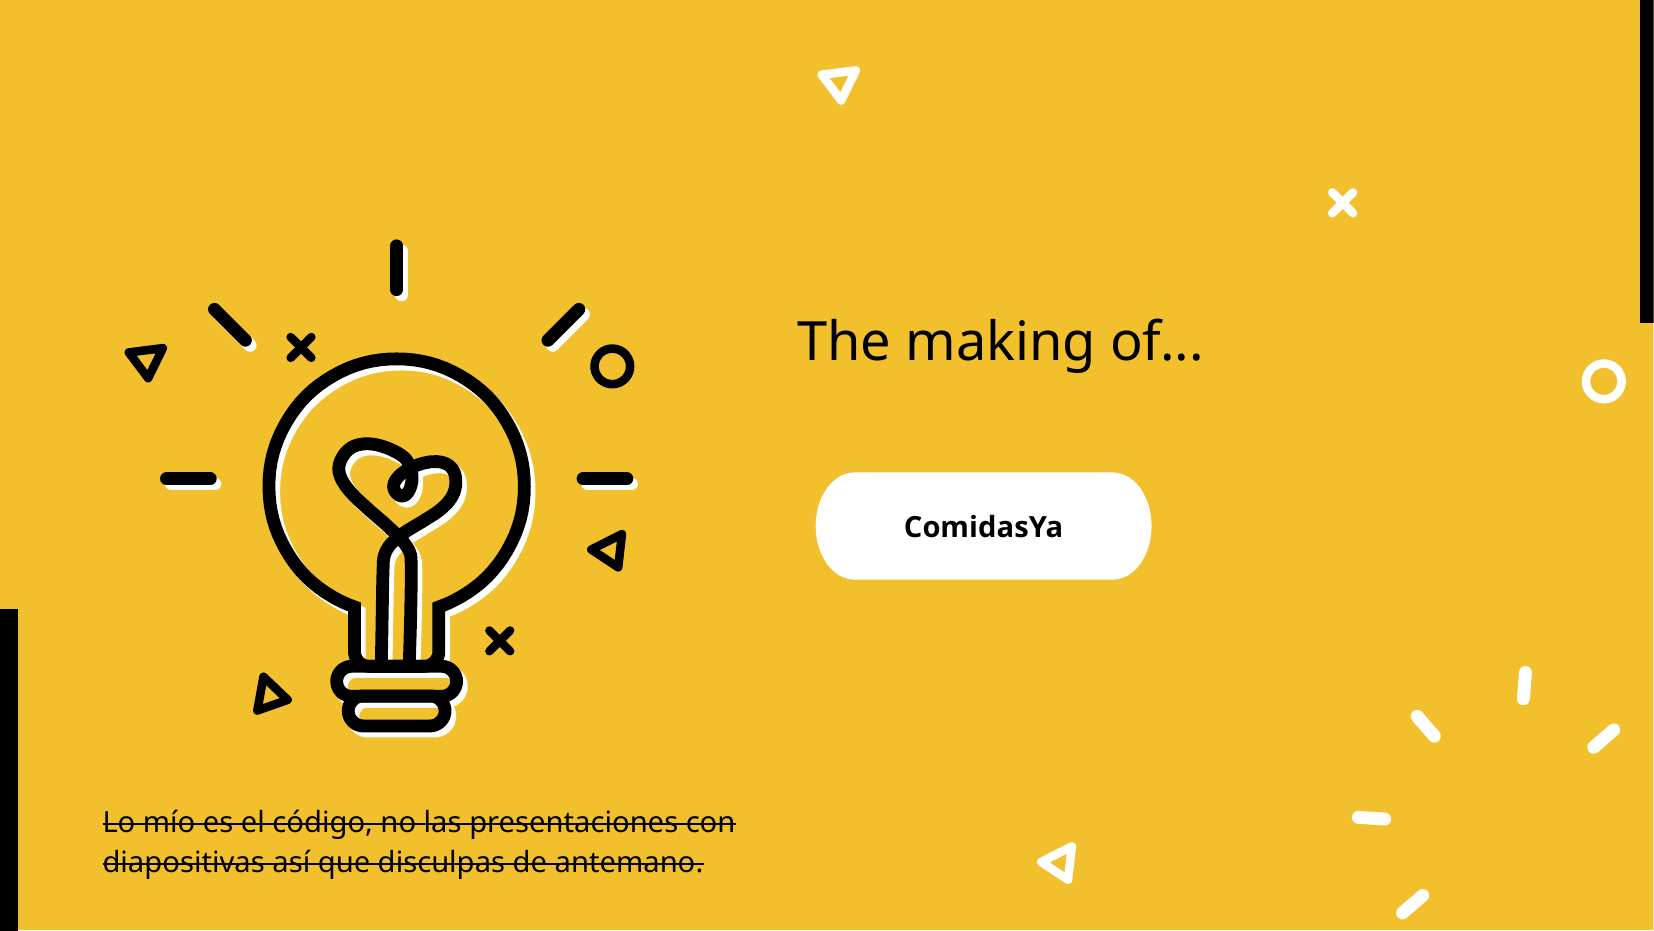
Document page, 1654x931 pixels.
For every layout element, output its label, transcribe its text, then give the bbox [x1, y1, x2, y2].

text_box ComidasYa [815, 472, 1152, 580]
text_box Lo mío es el código, no las presentaciones con diapositivas así que disculpas de antemano. [102, 800, 763, 881]
title The making of... [797, 265, 1435, 414]
